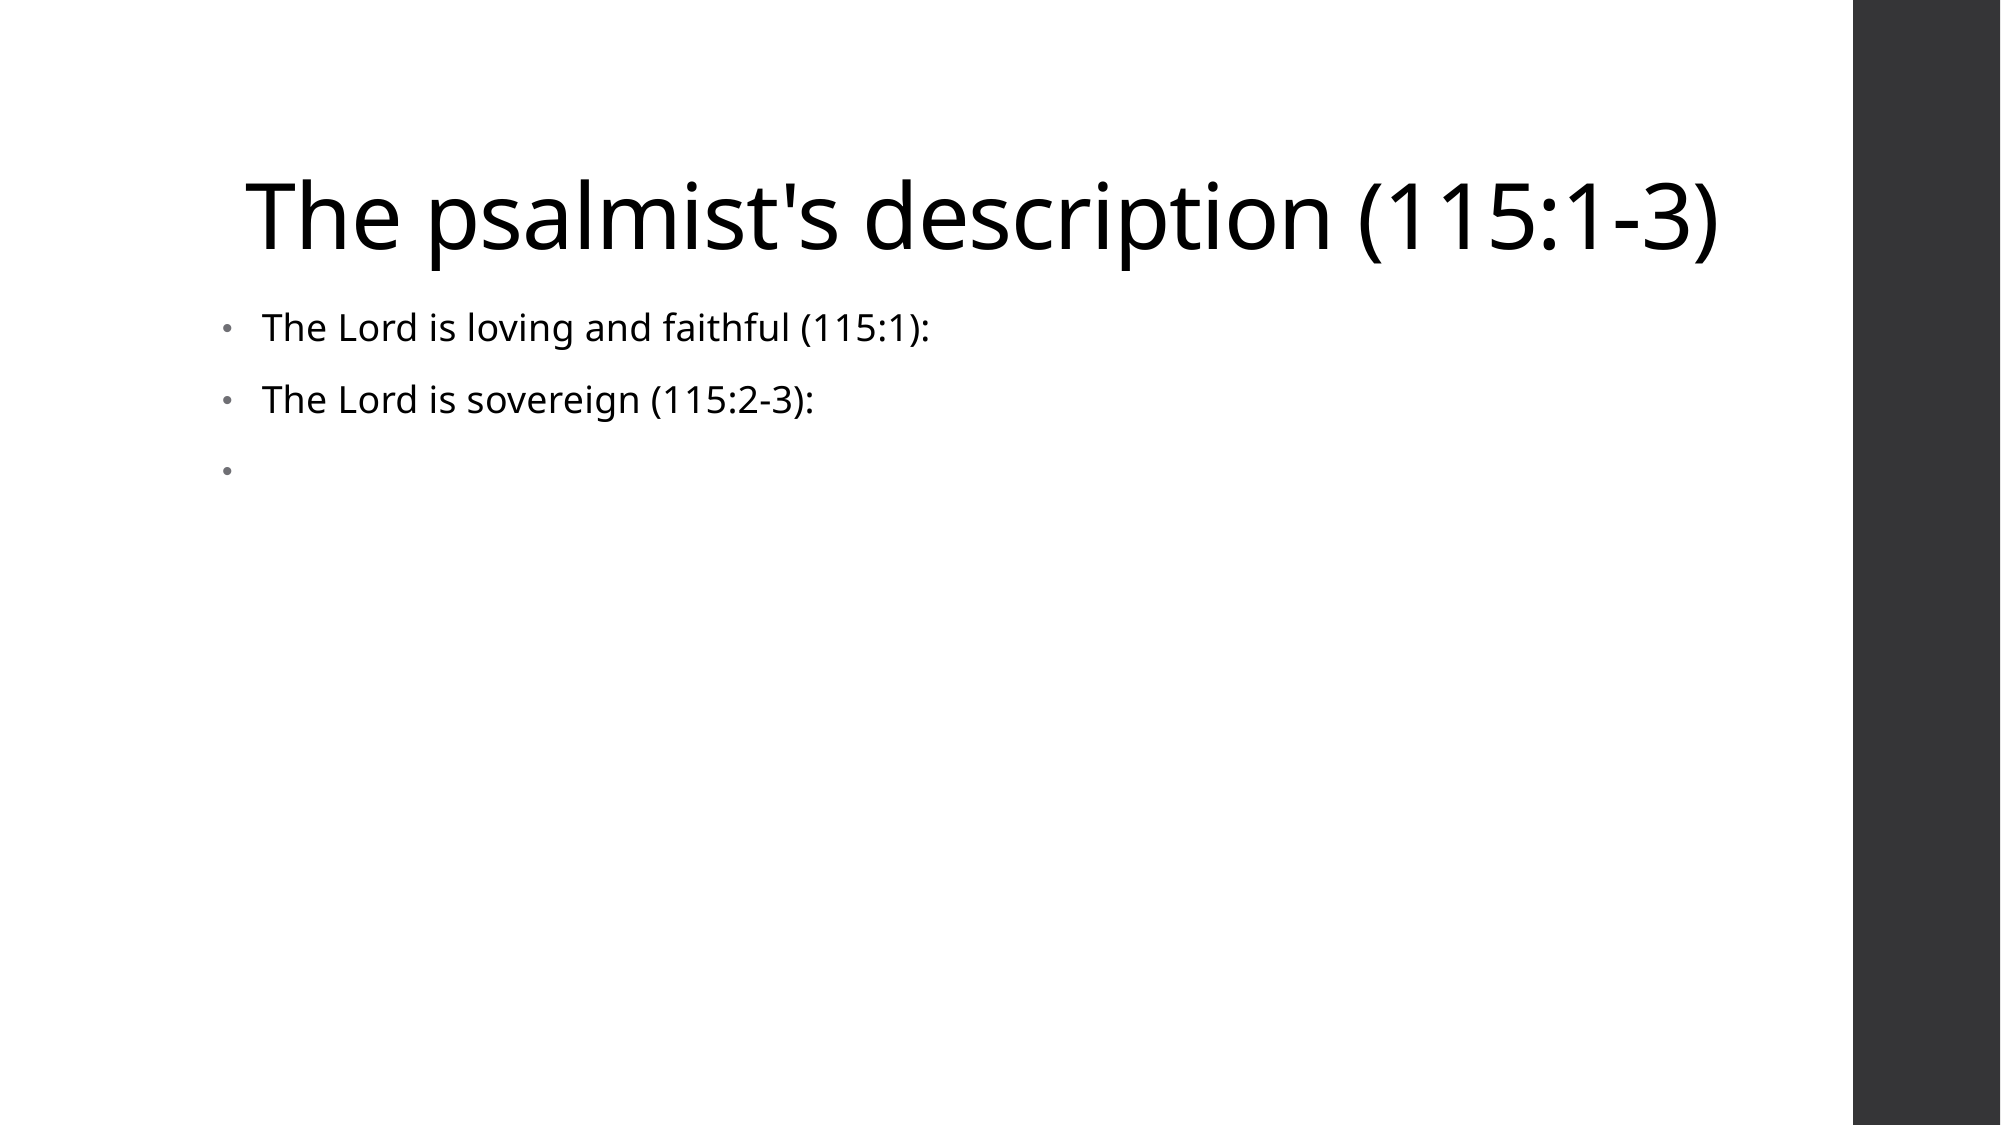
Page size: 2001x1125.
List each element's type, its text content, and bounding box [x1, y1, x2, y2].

list The Lord is loving and faithful (115:1): The Lord is sovereign (115:2-3): [206, 299, 1617, 1014]
title The psalmist's description (115:1-3) [206, 60, 1797, 278]
